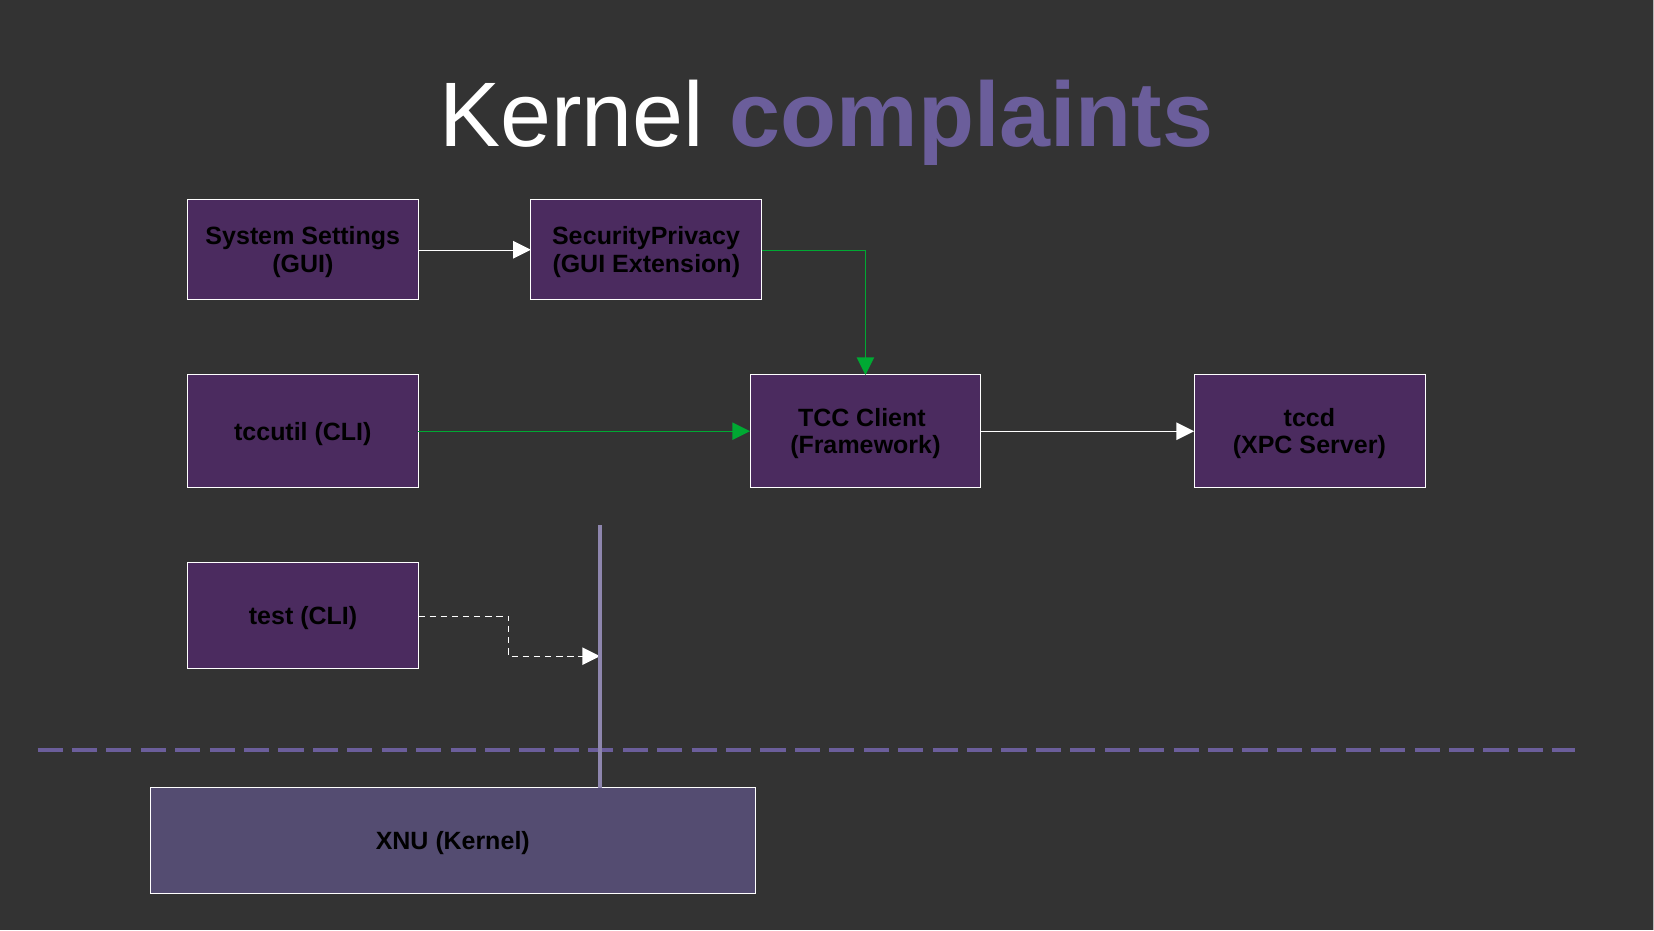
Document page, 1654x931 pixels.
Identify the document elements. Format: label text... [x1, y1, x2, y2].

text_box tccutil (CLI) [187, 374, 419, 488]
text_box test (CLI) [187, 562, 419, 669]
text_box SecurityPrivacy (GUI Extension) [530, 199, 762, 300]
title Kernel complaints [82, 37, 1571, 193]
text_box TCC Client (Framework) [750, 374, 981, 488]
text_box System Settings (GUI) [187, 199, 419, 300]
text_box XNU (Kernel) [150, 787, 756, 894]
text_box tccd (XPC Server) [1194, 374, 1426, 488]
